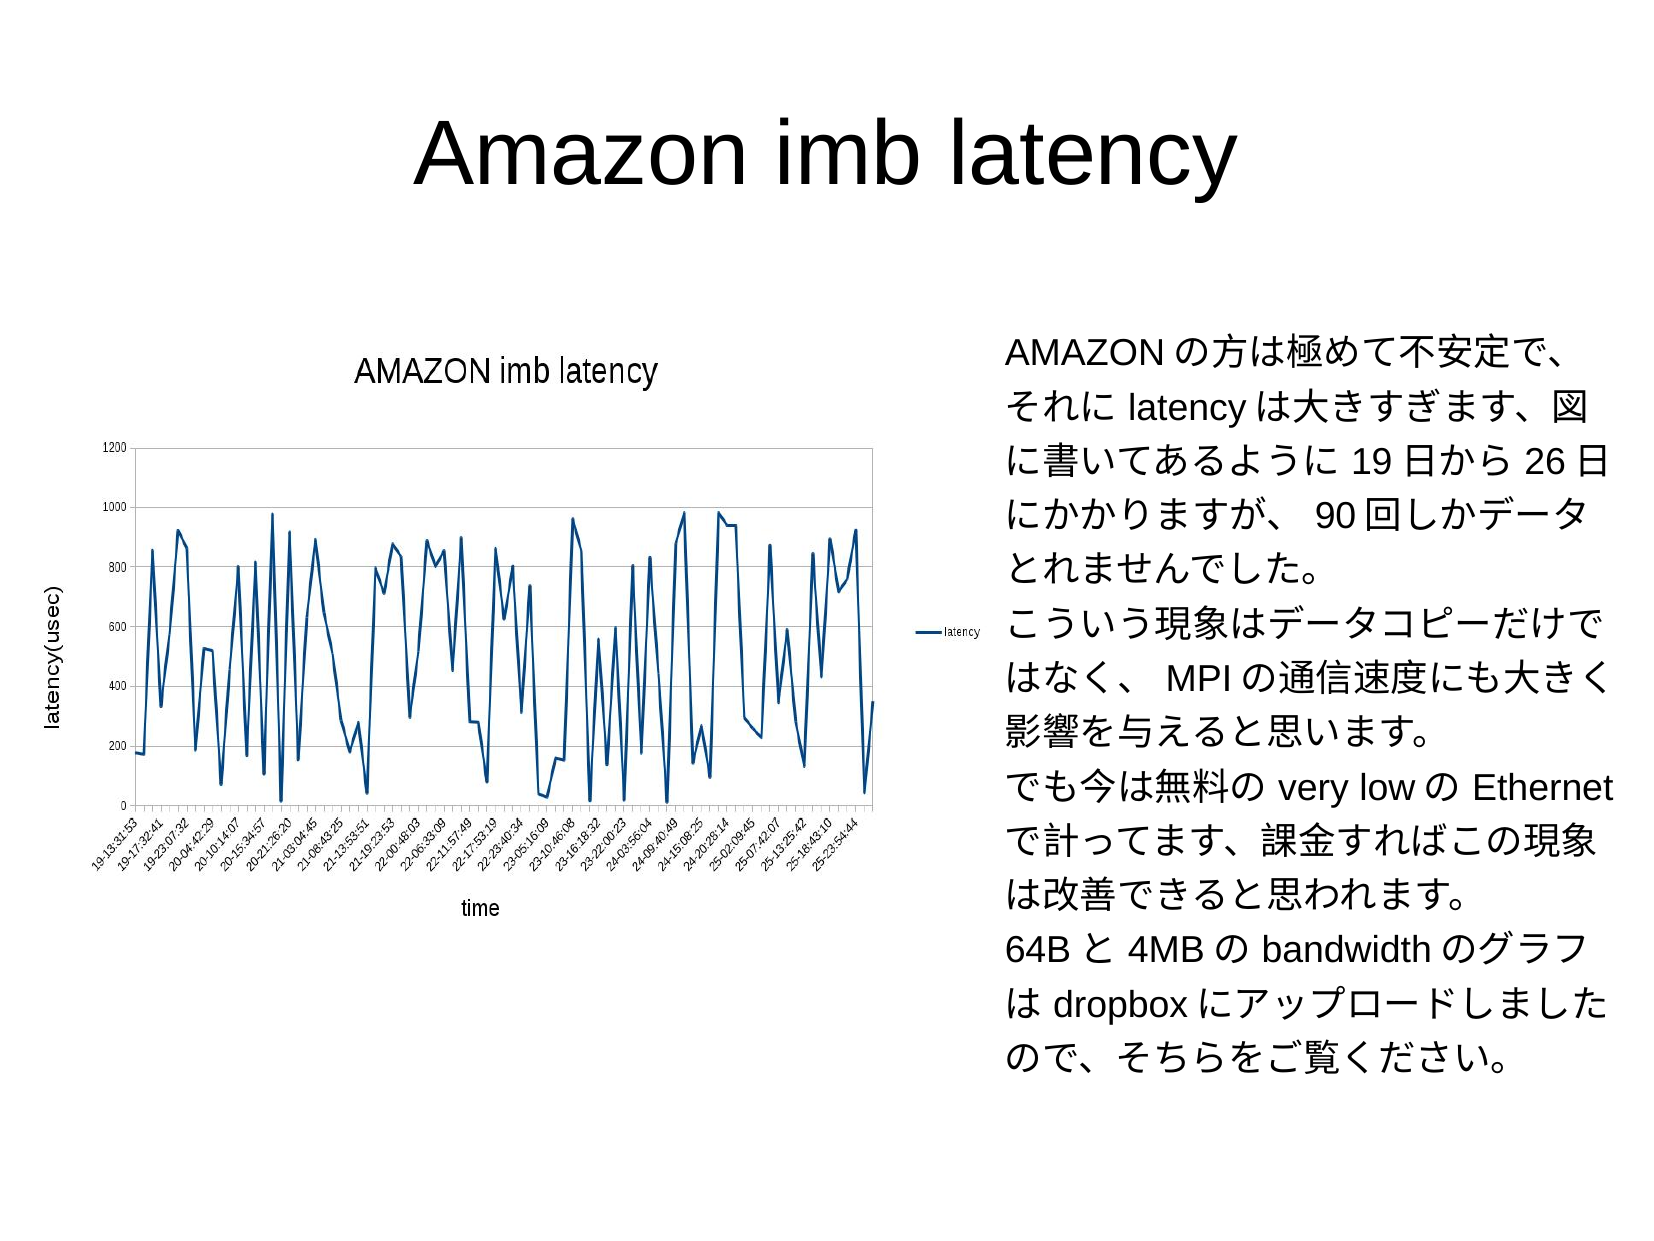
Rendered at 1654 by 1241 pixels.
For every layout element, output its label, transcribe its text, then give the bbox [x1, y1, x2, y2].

text_box AMAZONの方は極めて不安定で、それにlatencyは大きすぎます、図に書いてあるように19日から26日にかかりますが、90回しかデータとれませんでした。 こういう現象はデータコピーだけではなく、MPIの通信速度にも大きく影響を与えると思います。 でも今は無料のvery lowのEthernetで計ってます、課金すればこの現象は改善できると思われます。 64Bと4MBのbandwidthのグラフはdropboxにアップロードしましたので、そちらをご覧ください。 [990, 315, 1636, 993]
title Amazon imb latency [82, 49, 1571, 257]
picture [19, 320, 990, 946]
